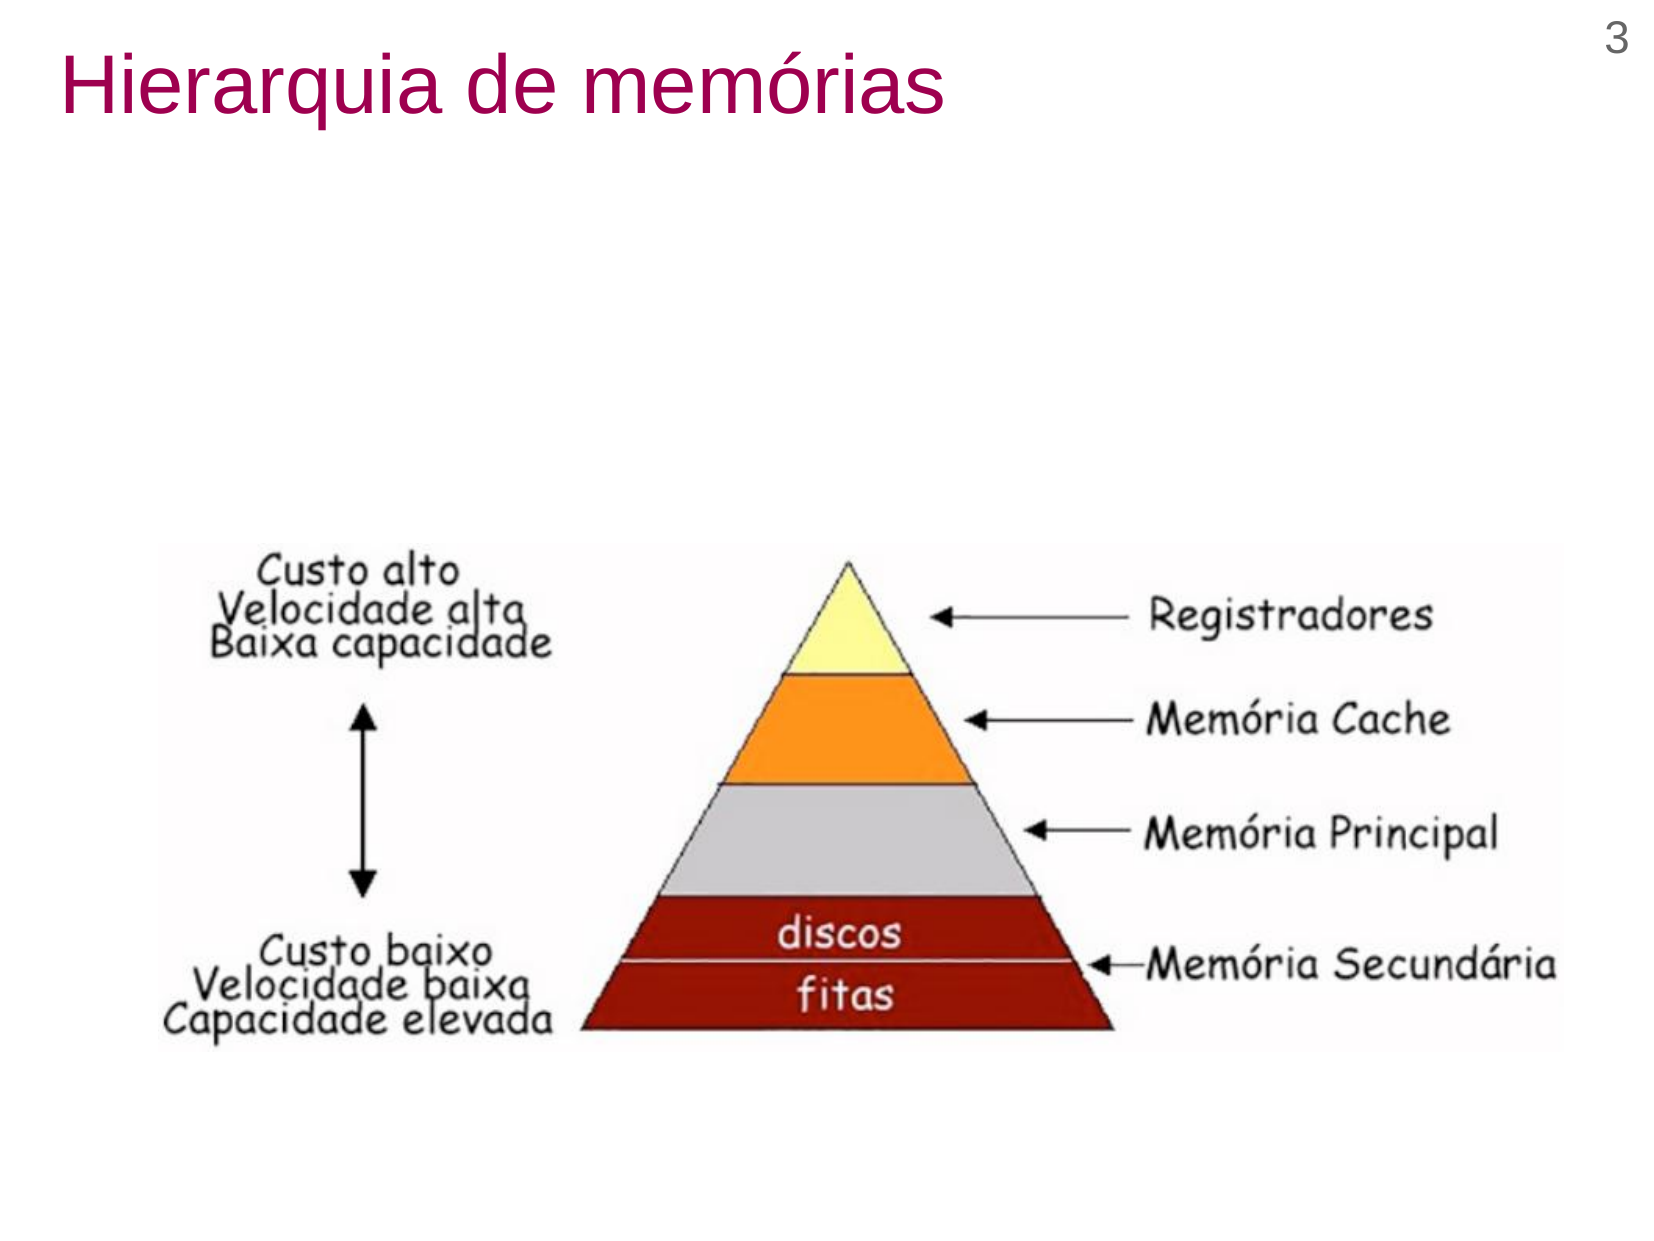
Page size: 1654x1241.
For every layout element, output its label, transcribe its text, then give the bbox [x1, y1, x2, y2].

title Hierarquia de memórias [59, 29, 1595, 148]
picture [158, 543, 1564, 1052]
